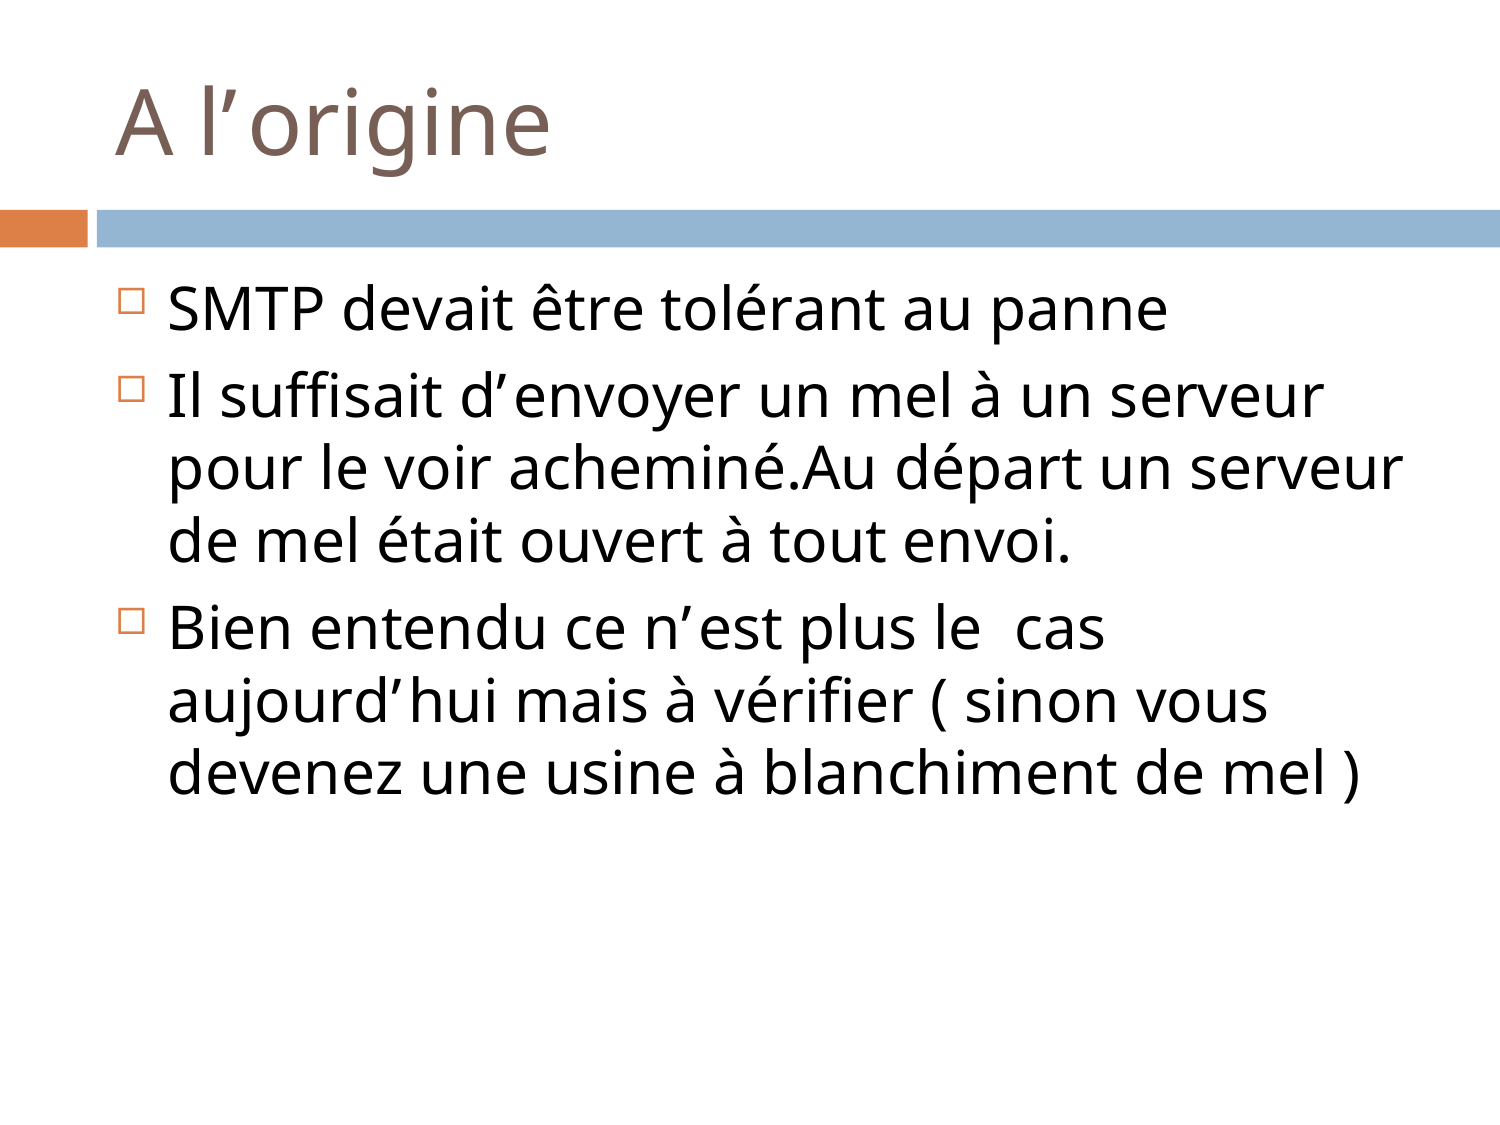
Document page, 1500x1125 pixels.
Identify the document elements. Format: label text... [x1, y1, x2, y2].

list SMTP devait être tolérant au panne Il suffisait d’envoyer un mel à un serveur pour le voir acheminé.Au départ un serveur de mel était ouvert à tout envoi. Bien entendu ce n’est plus le cas aujourd’hui mais à vérifier ( sinon vous devenez une usine à blanchiment de mel ) [100, 262, 1438, 1000]
title A l’origine [100, 37, 1438, 201]
